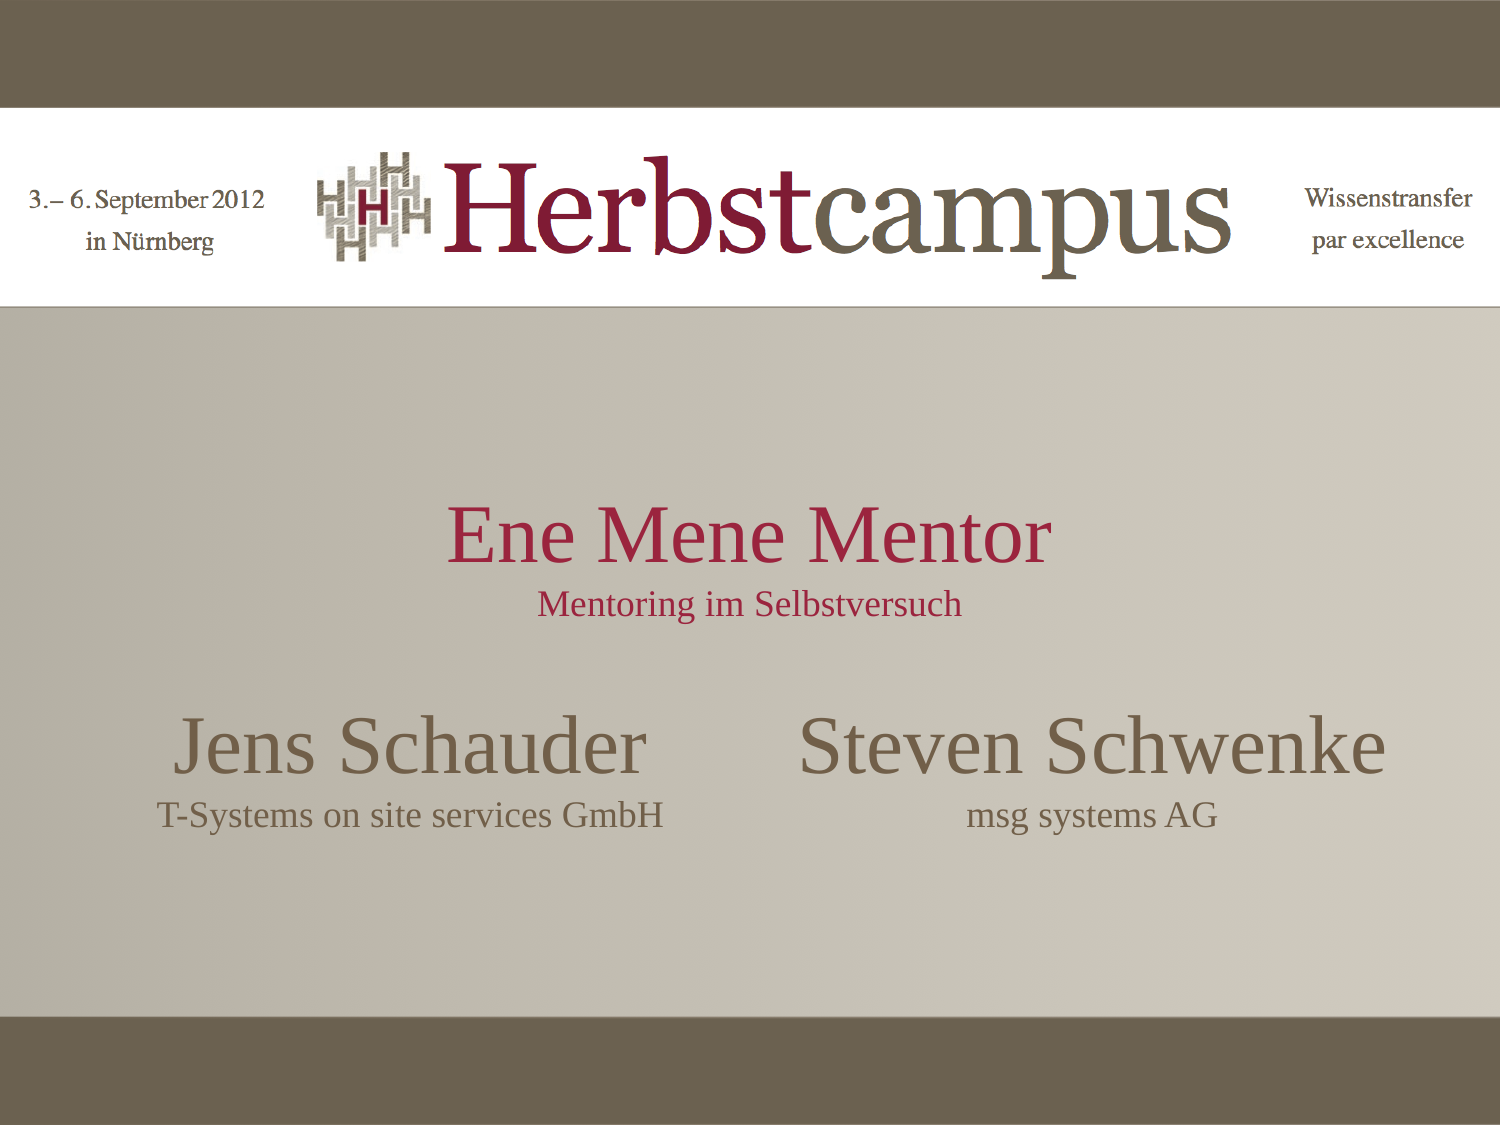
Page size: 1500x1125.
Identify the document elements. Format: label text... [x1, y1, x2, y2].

picture [0, 0, 1500, 1125]
text_box Jens Schauder T-Systems on site services GmbH [112, 682, 709, 843]
title Ene Mene Mentor Mentoring im Selbstversuch [112, 471, 1388, 632]
text_box Steven Schwenke msg systems AG [767, 682, 1418, 843]
